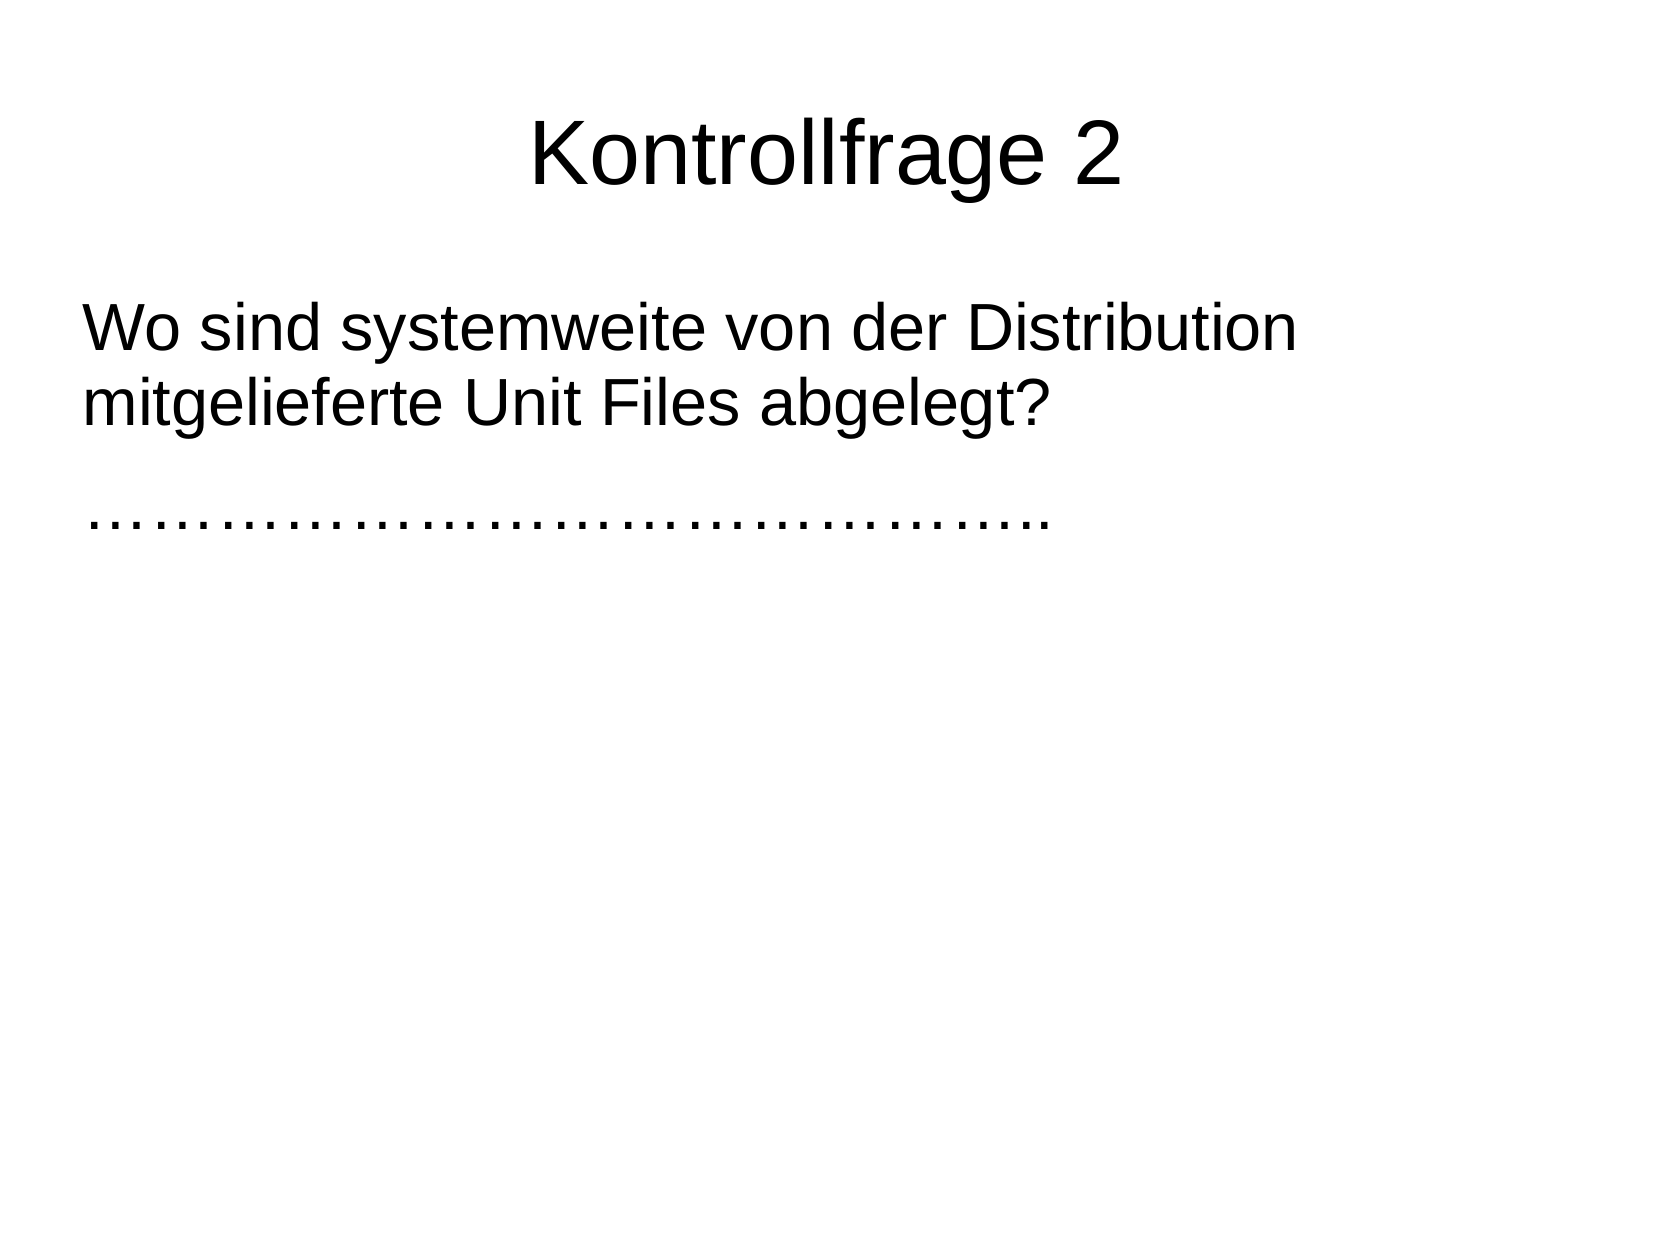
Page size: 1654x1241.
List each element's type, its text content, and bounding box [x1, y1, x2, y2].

title Kontrollfrage 2 [82, 101, 1571, 205]
list Wo sind systemweite von der Distribution mitgelieferte Unit Files abgelegt? …………………………………….. [82, 290, 1571, 1010]
